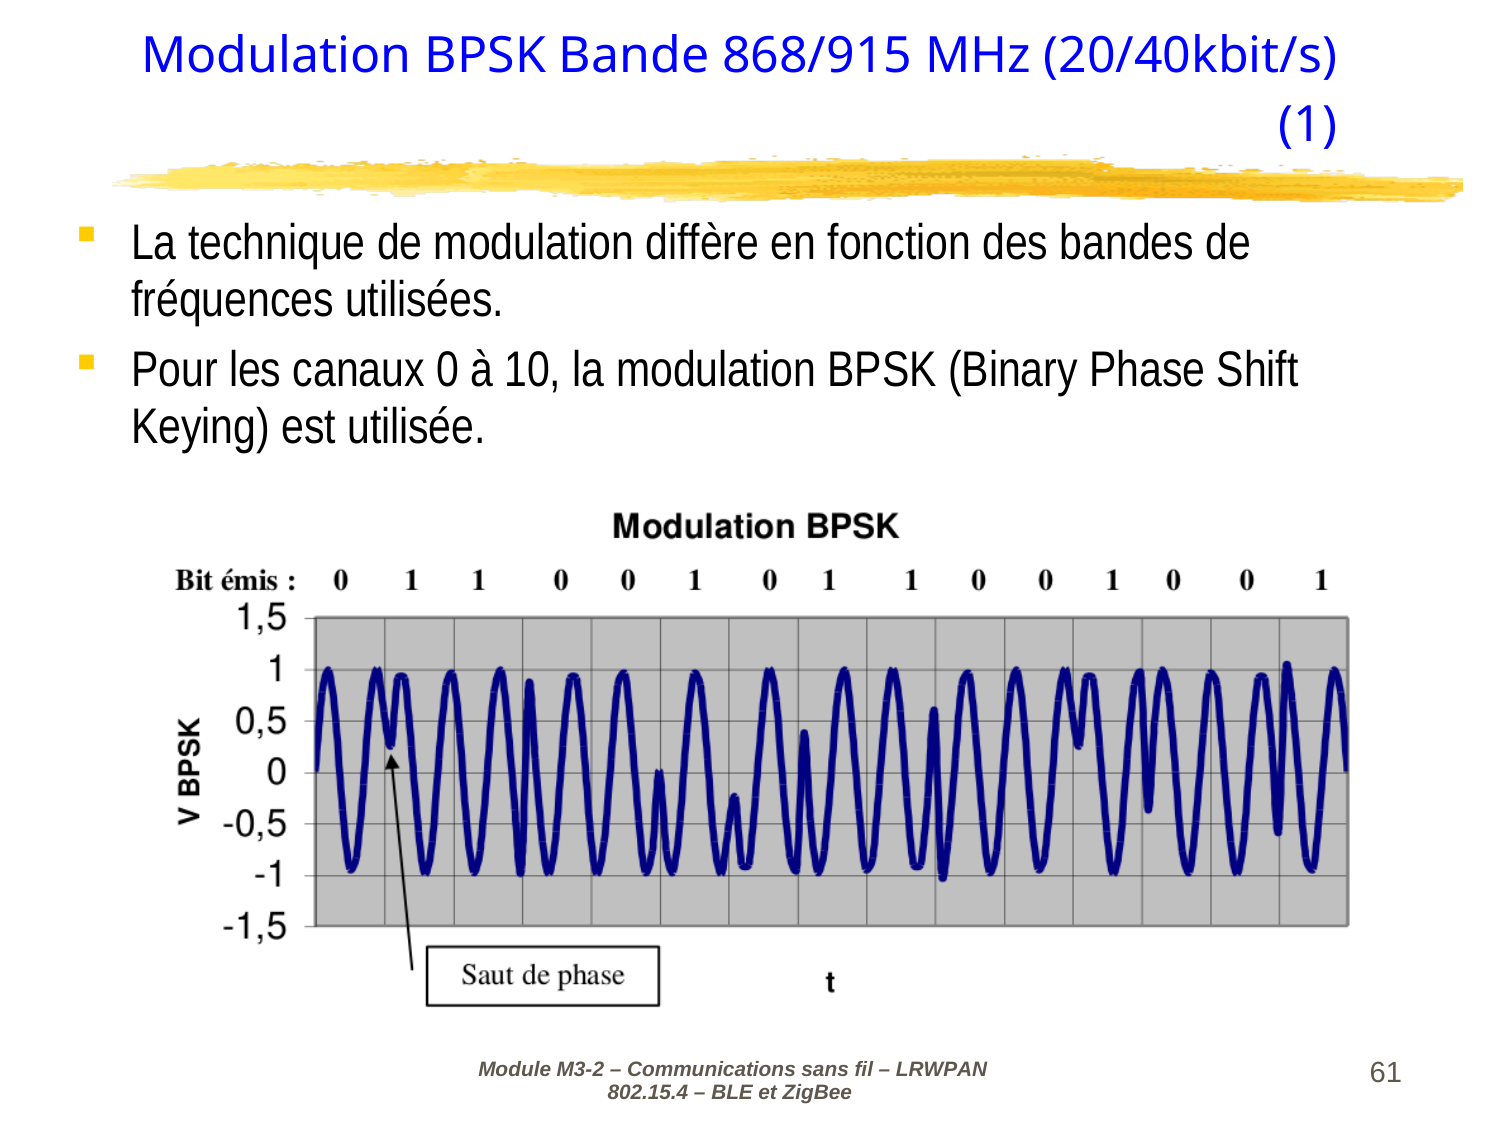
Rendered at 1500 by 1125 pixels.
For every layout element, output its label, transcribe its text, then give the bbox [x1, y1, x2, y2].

title Modulation BPSK Bande 868/915 MHz (20/40kbit/s) (1) [62, 28, 1338, 146]
list La technique de modulation diffère en fonction des bandes de fréquences utilisées. Pour les canaux 0 à 10, la modulation BPSK (Binary Phase Shift Keying) est utilisée. [74, 212, 1417, 605]
picture [112, 149, 1463, 213]
picture [164, 495, 1356, 1016]
